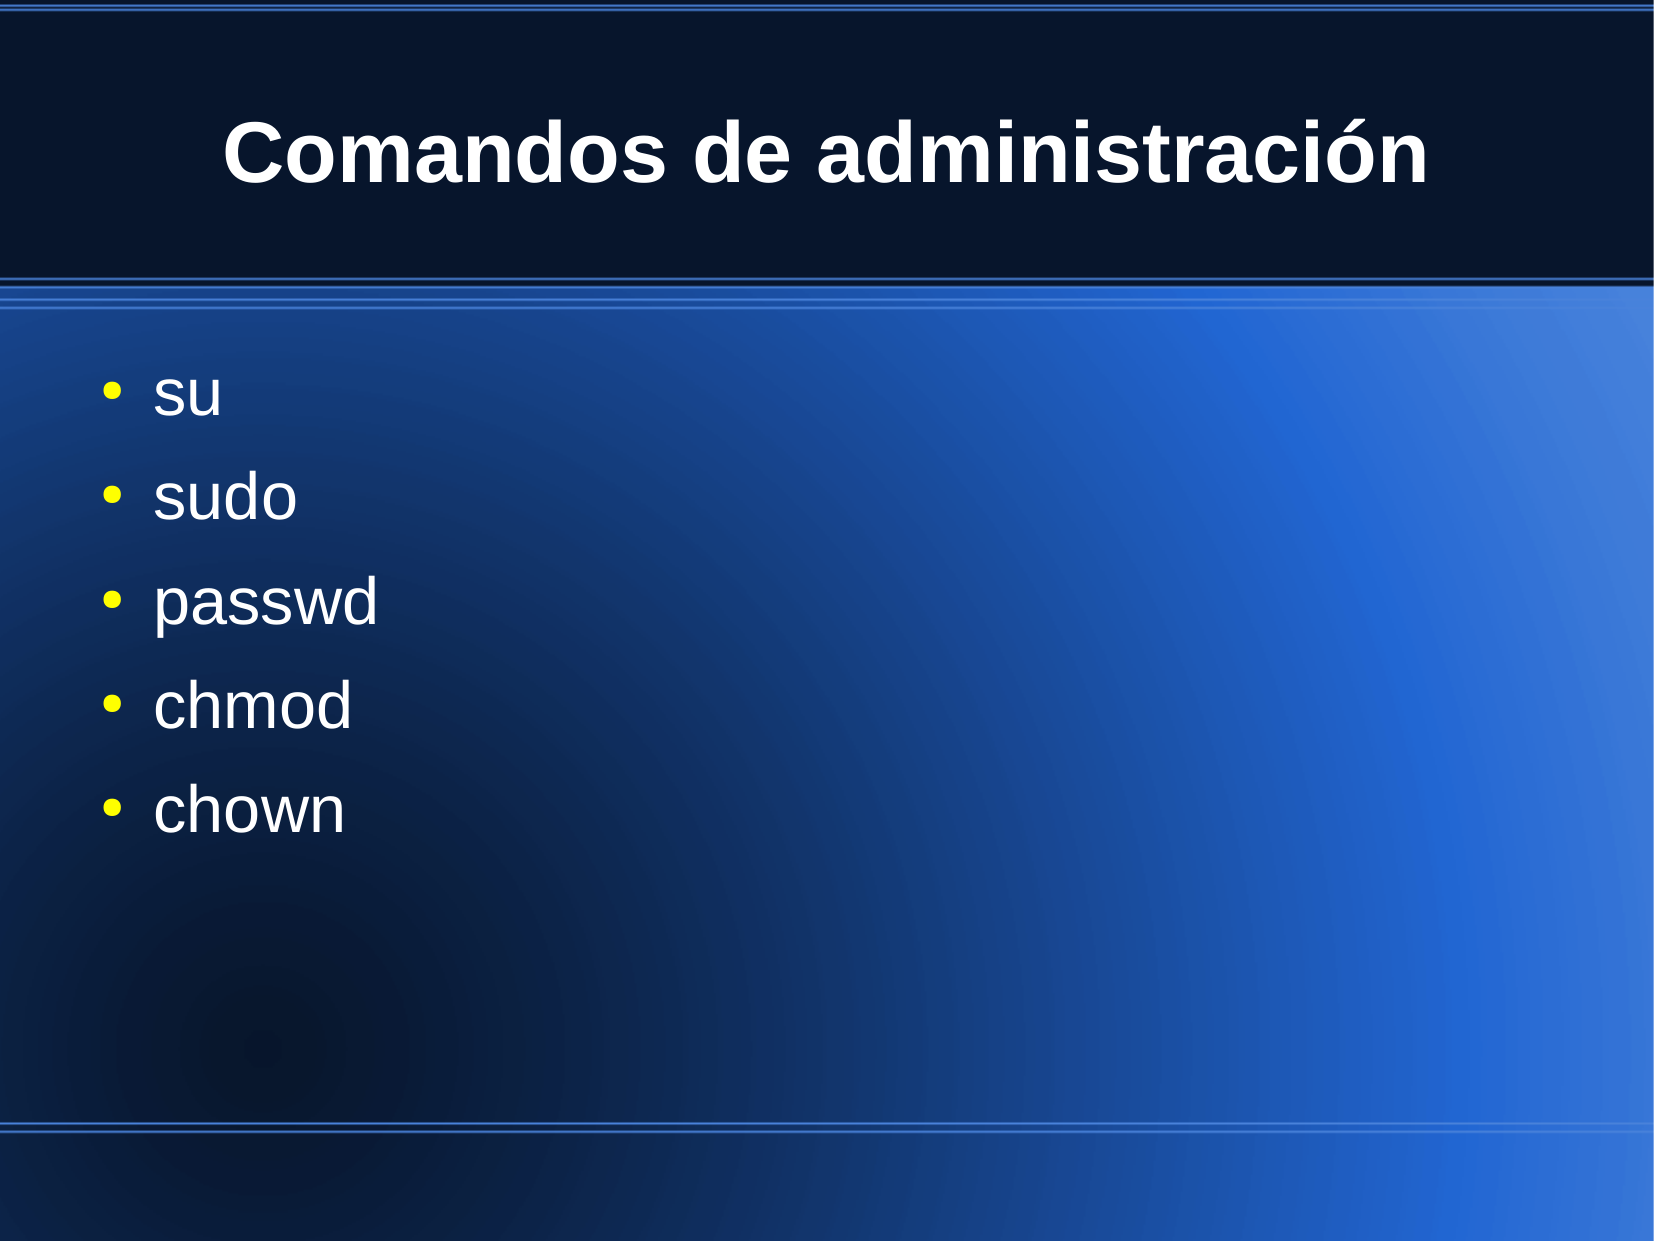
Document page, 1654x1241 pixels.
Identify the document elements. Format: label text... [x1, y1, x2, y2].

list su sudo passwd chmod chown [82, 355, 511, 1075]
picture [0, 0, 1654, 1241]
title Comandos de administración [82, 49, 1571, 257]
